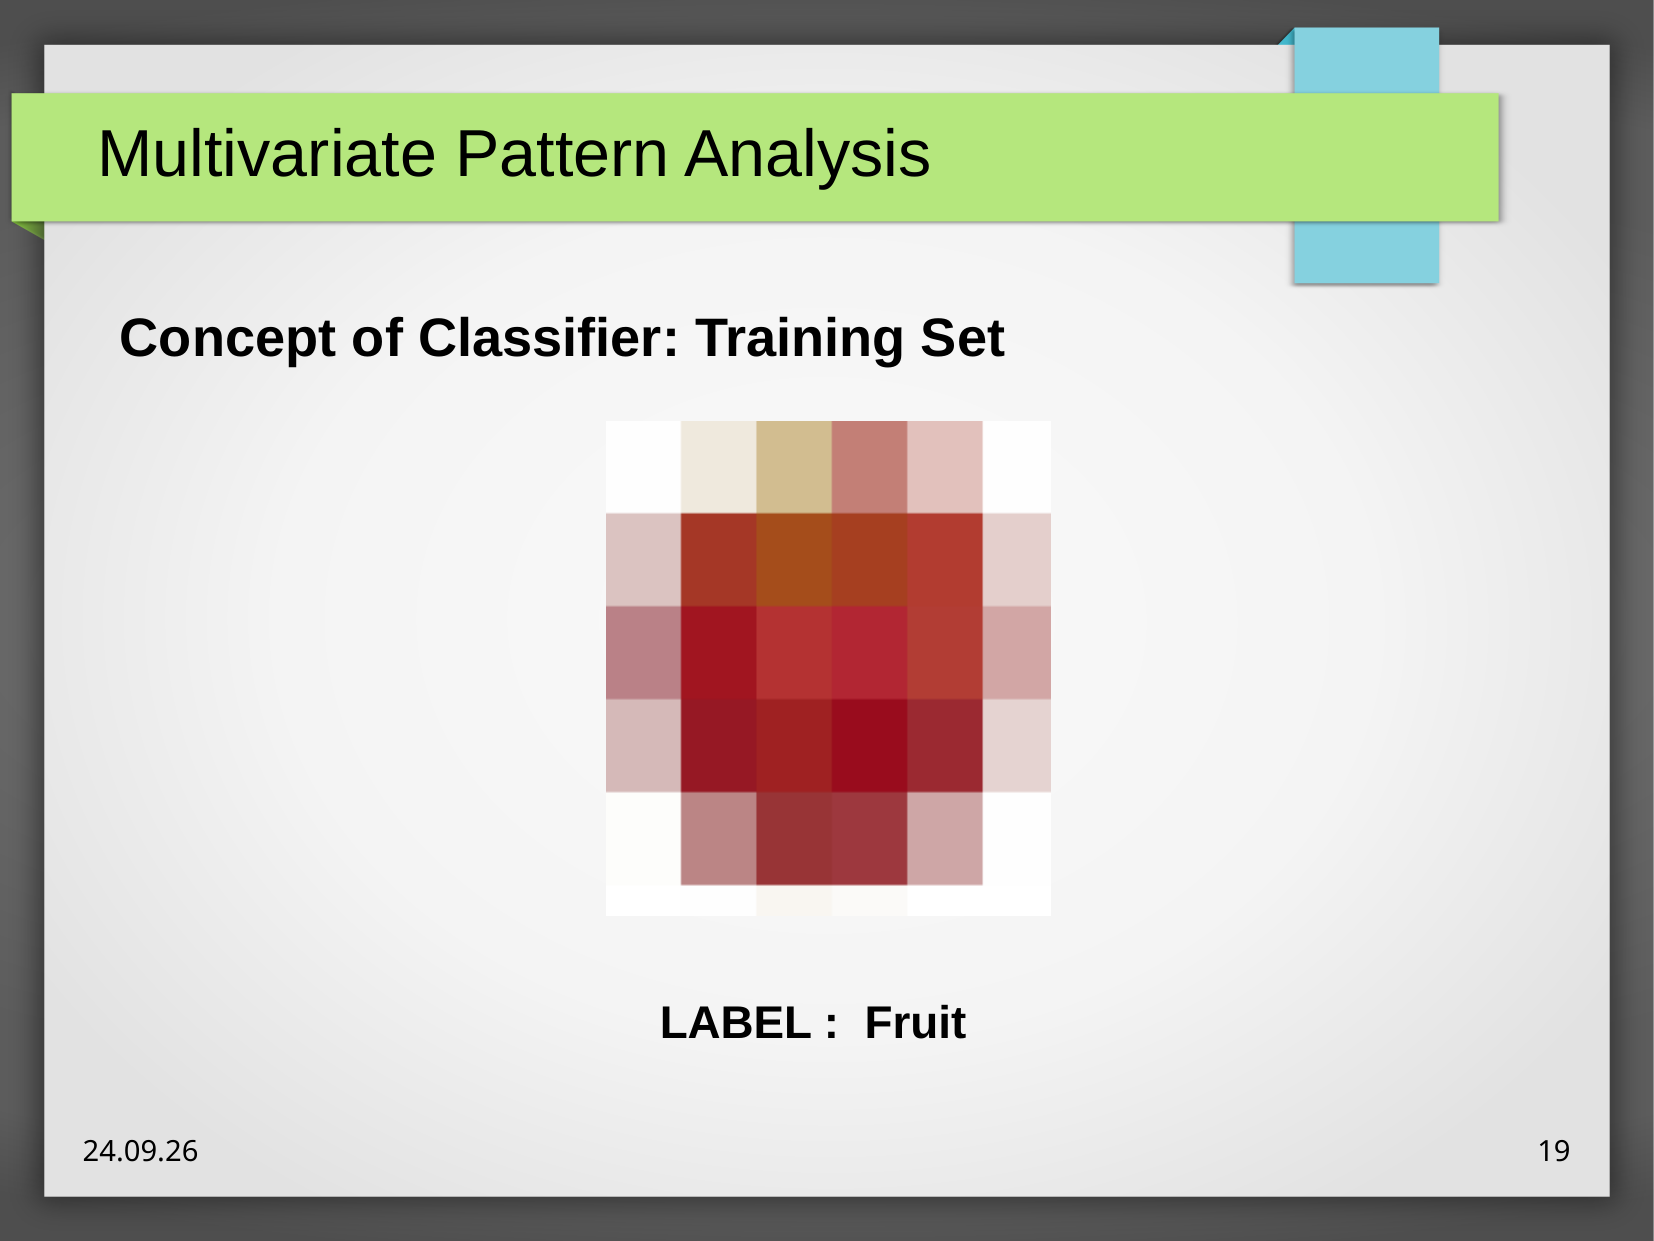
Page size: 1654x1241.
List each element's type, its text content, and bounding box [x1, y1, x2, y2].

text_box Multivariate Pattern Analysis [82, 94, 1264, 213]
text_box LABEL : Fruit [645, 990, 1036, 1057]
text_box Concept of Classifier: Training Set [105, 300, 1051, 376]
picture [0, 0, 1654, 1241]
